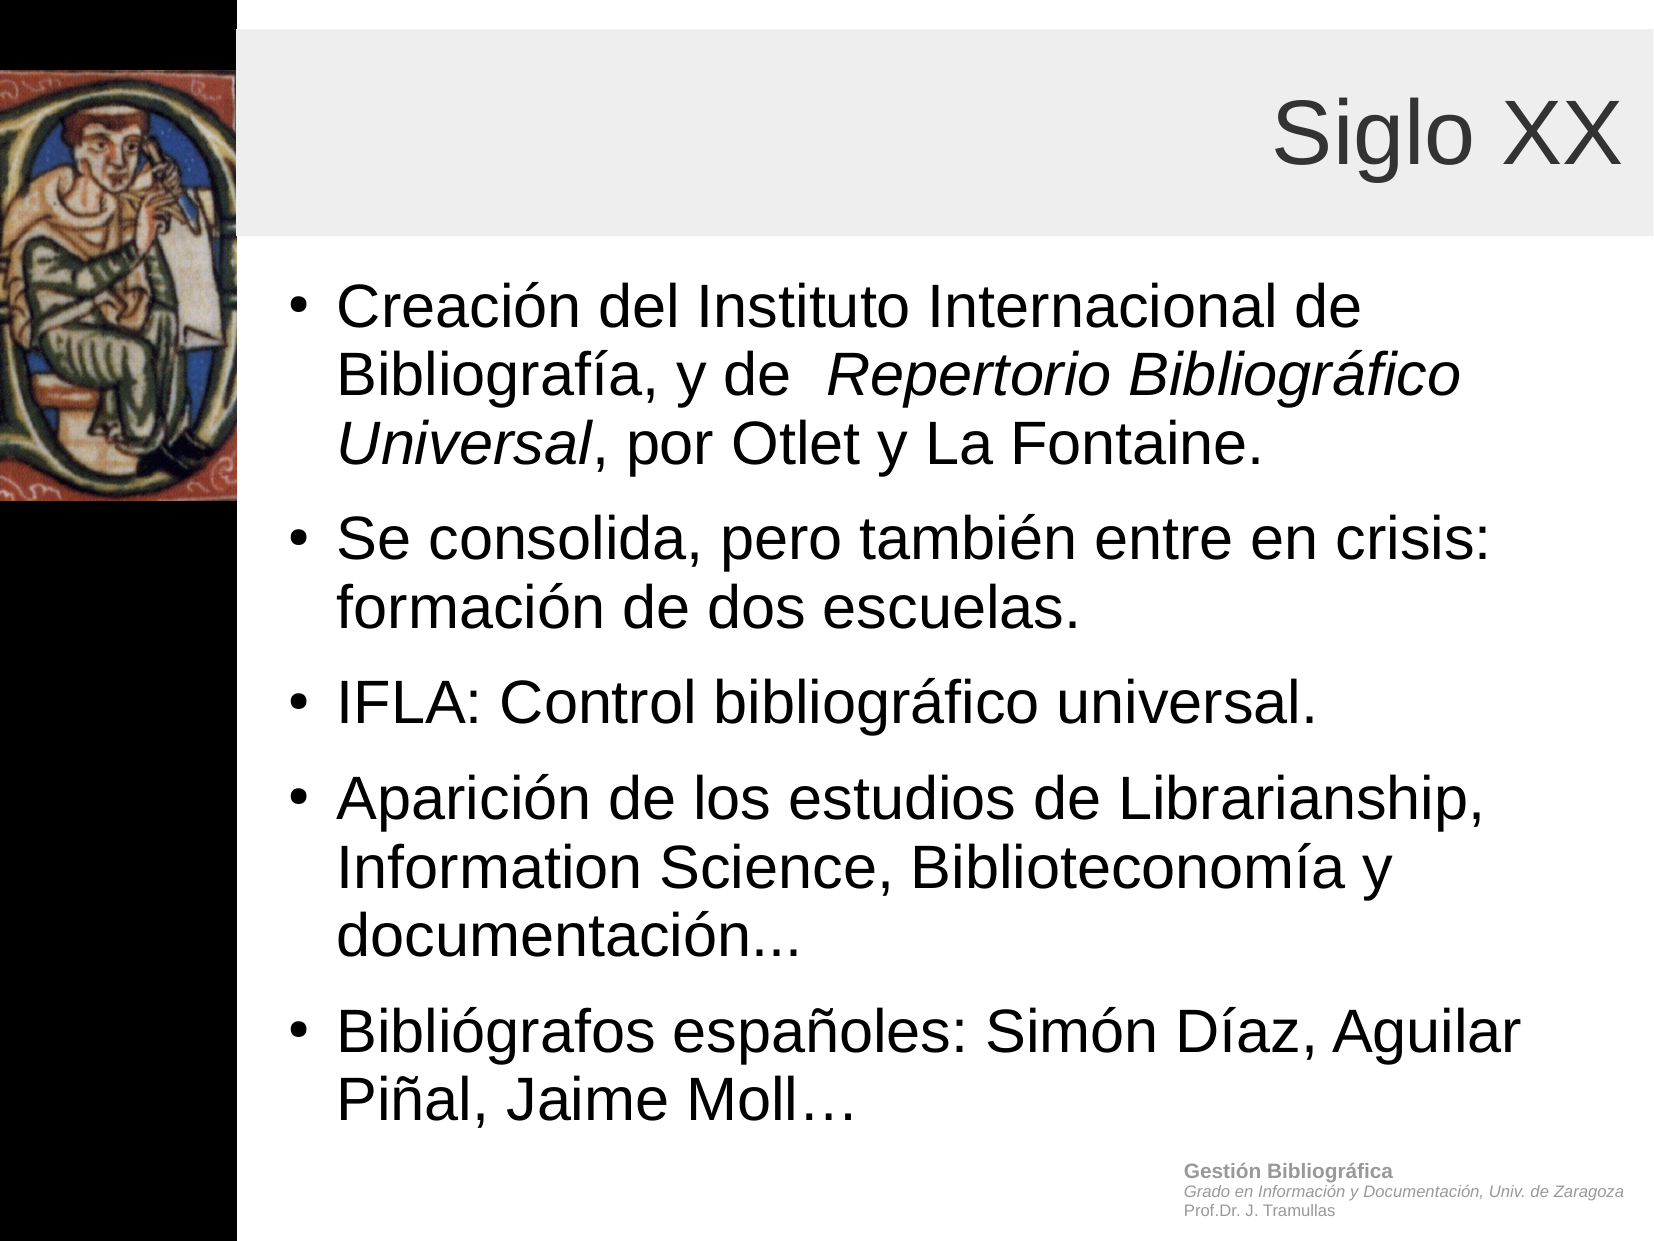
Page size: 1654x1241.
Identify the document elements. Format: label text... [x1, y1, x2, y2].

title Siglo XX [236, 29, 1654, 237]
list Creación del Instituto Internacional de Bibliografía, y de Repertorio Bibliográfico Universal, por Otlet y La Fontaine. Se consolida, pero también entre en crisis: formación de dos escuelas. IFLA: Control bibliográfico universal. Aparición de los estudios de Librarianship, Information Science, Biblioteconomía y documentación... Bibliógrafos españoles: Simón Díaz, Aguilar Piñal, Jaime Moll… [271, 271, 1619, 1134]
picture [0, 70, 237, 501]
